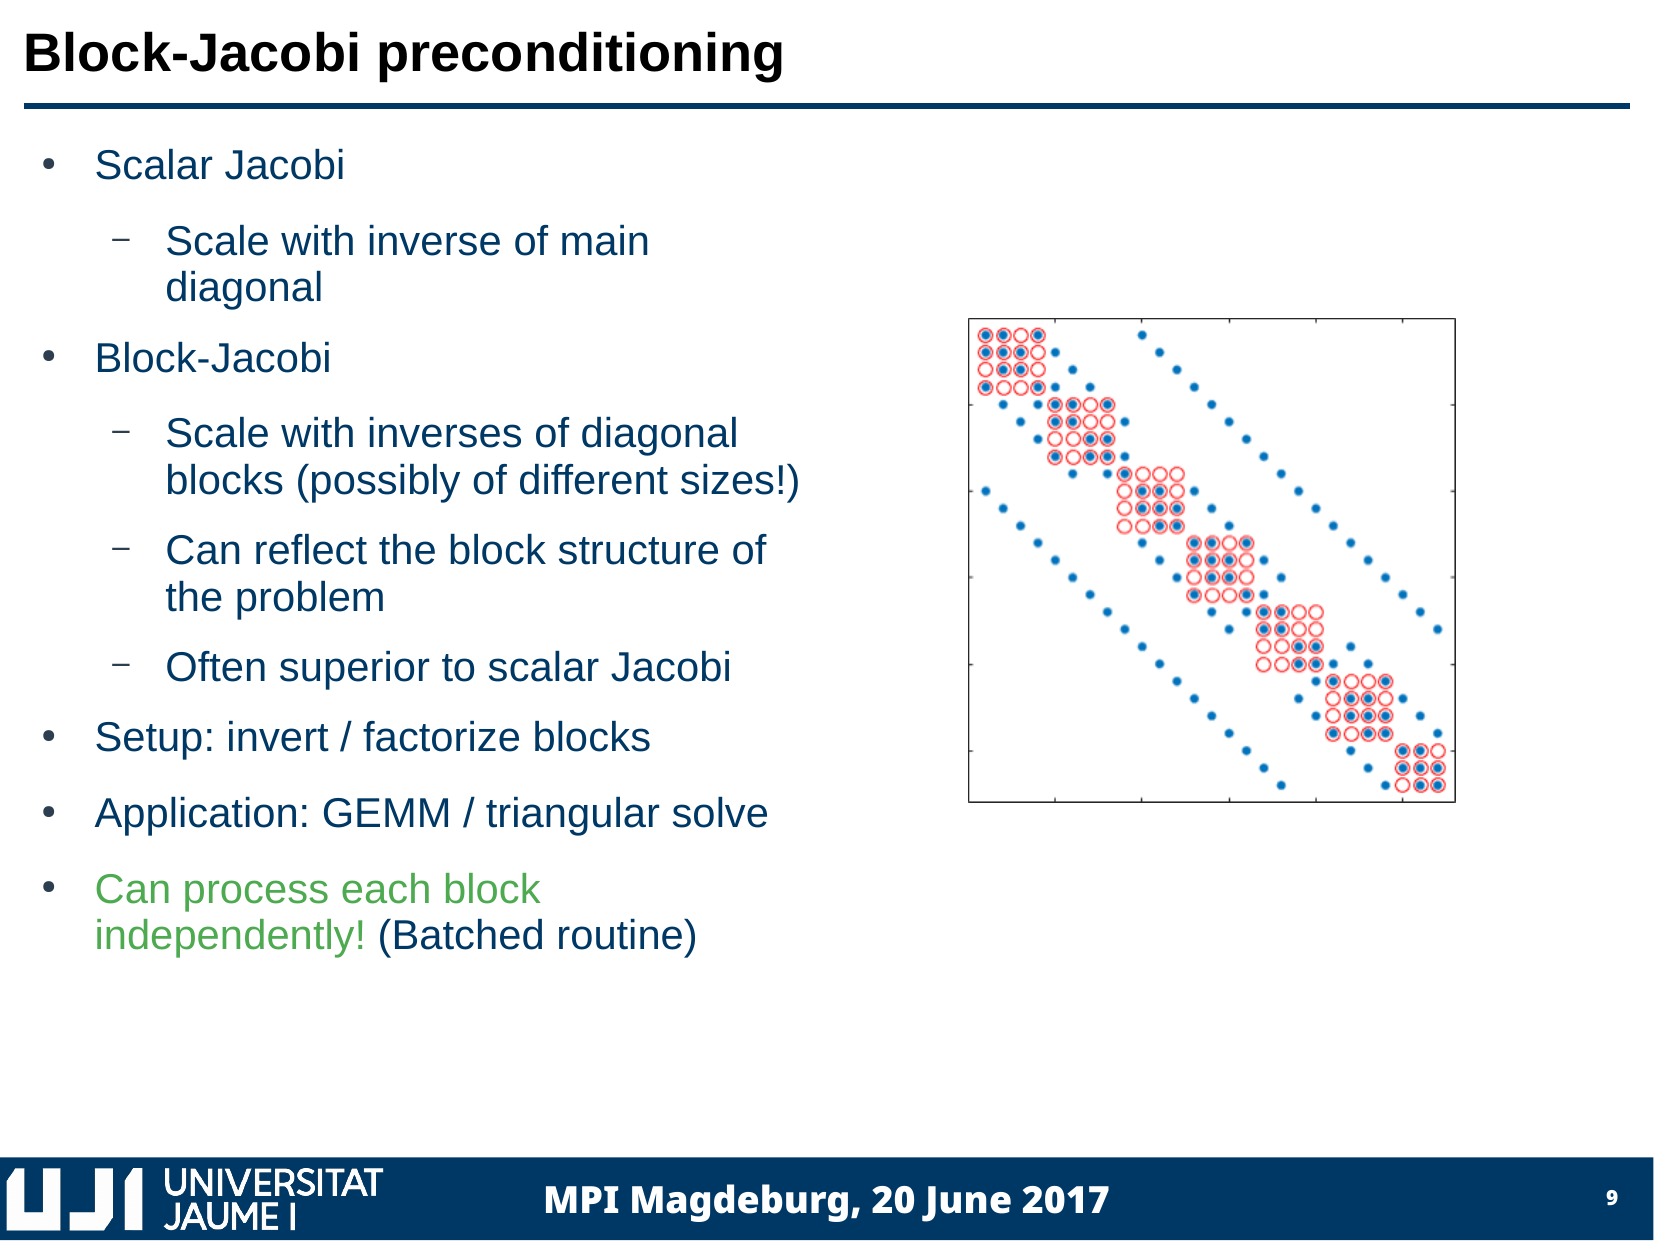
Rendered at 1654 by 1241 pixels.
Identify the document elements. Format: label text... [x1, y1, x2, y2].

picture [968, 318, 1456, 803]
picture [0, 1158, 390, 1241]
title Block-Jacobi preconditioning [23, 0, 1630, 107]
list Scalar Jacobi Scale with inverse of main diagonal Block-Jacobi Scale with inverses of diagonal blocks (possibly of different sizes!) Can reflect the block structure of the problem Often superior to scalar Jacobi Setup: invert / factorize blocks Application: GEMM / triangular solve Can process each block independently! (Batched routine) [23, 141, 808, 1134]
